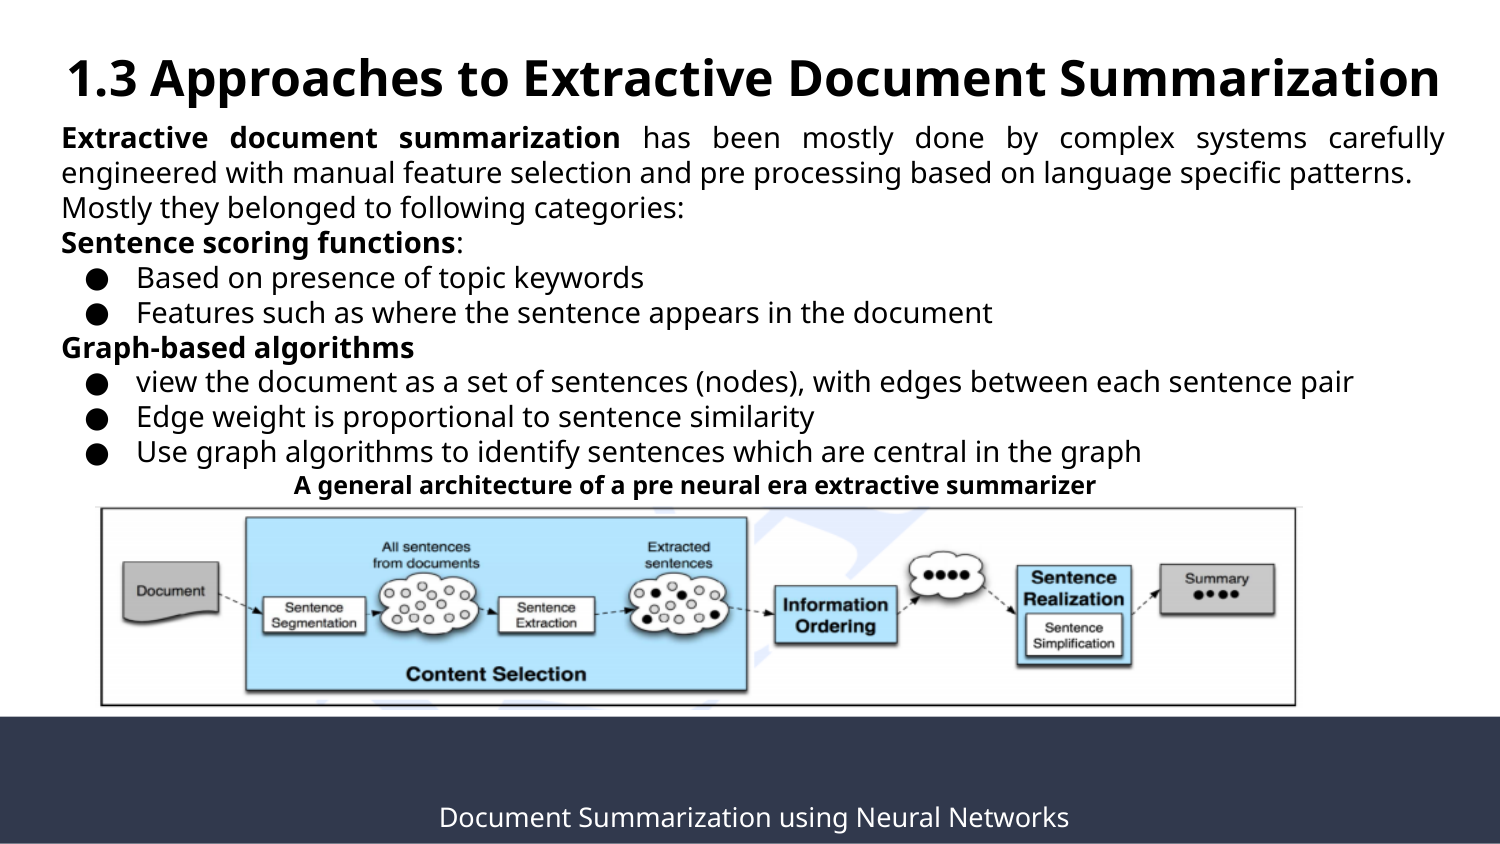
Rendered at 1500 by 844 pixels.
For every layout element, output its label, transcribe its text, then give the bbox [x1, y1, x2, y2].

text_box 1.3 Approaches to Extractive Document Summarization [46, 31, 1463, 122]
picture [95, 499, 1303, 710]
text_box Extractive document summarization has been mostly done by complex systems carefully engineered with manual feature selection and pre processing based on language specific patterns. Mostly they belonged to following categories: Sentence scoring functions: Based on presence of topic keywords Features such as where the sentence appears in the document Graph-based algorithms view the document as a set of sentences (nodes), with edges between each sentence pair Edge weight is proportional to sentence similarity Use graph algorithms to identify sentences which are central in the graph [46, 104, 1461, 513]
text_box A general architecture of a pre neural era extractive summarizer [104, 454, 1288, 525]
list Document Summarization using Neural Networks [39, 789, 1469, 844]
